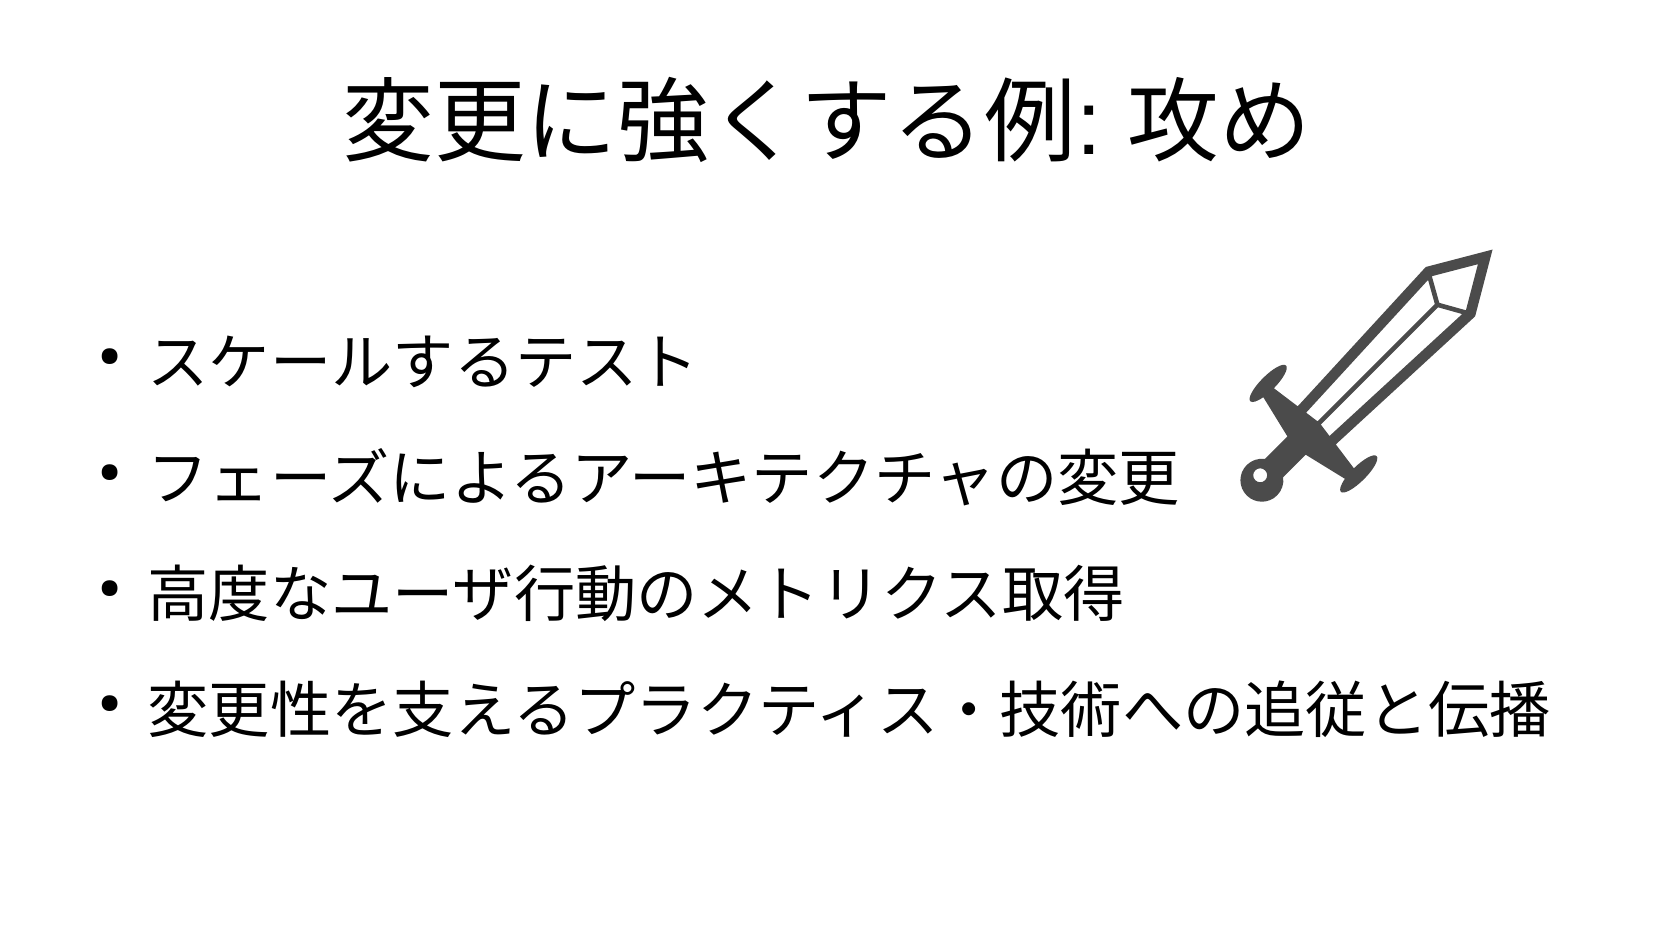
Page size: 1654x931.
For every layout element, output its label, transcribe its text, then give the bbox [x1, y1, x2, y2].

title 変更に強くする例: 攻め [82, 37, 1571, 193]
list スケールするテスト フェーズによるアーキテクチャの変更 高度なユーザ行動のメトリクス取得 変更性を支えるプラクティス・技術への追従と伝播 [82, 217, 1571, 758]
picture [1240, 249, 1493, 502]
